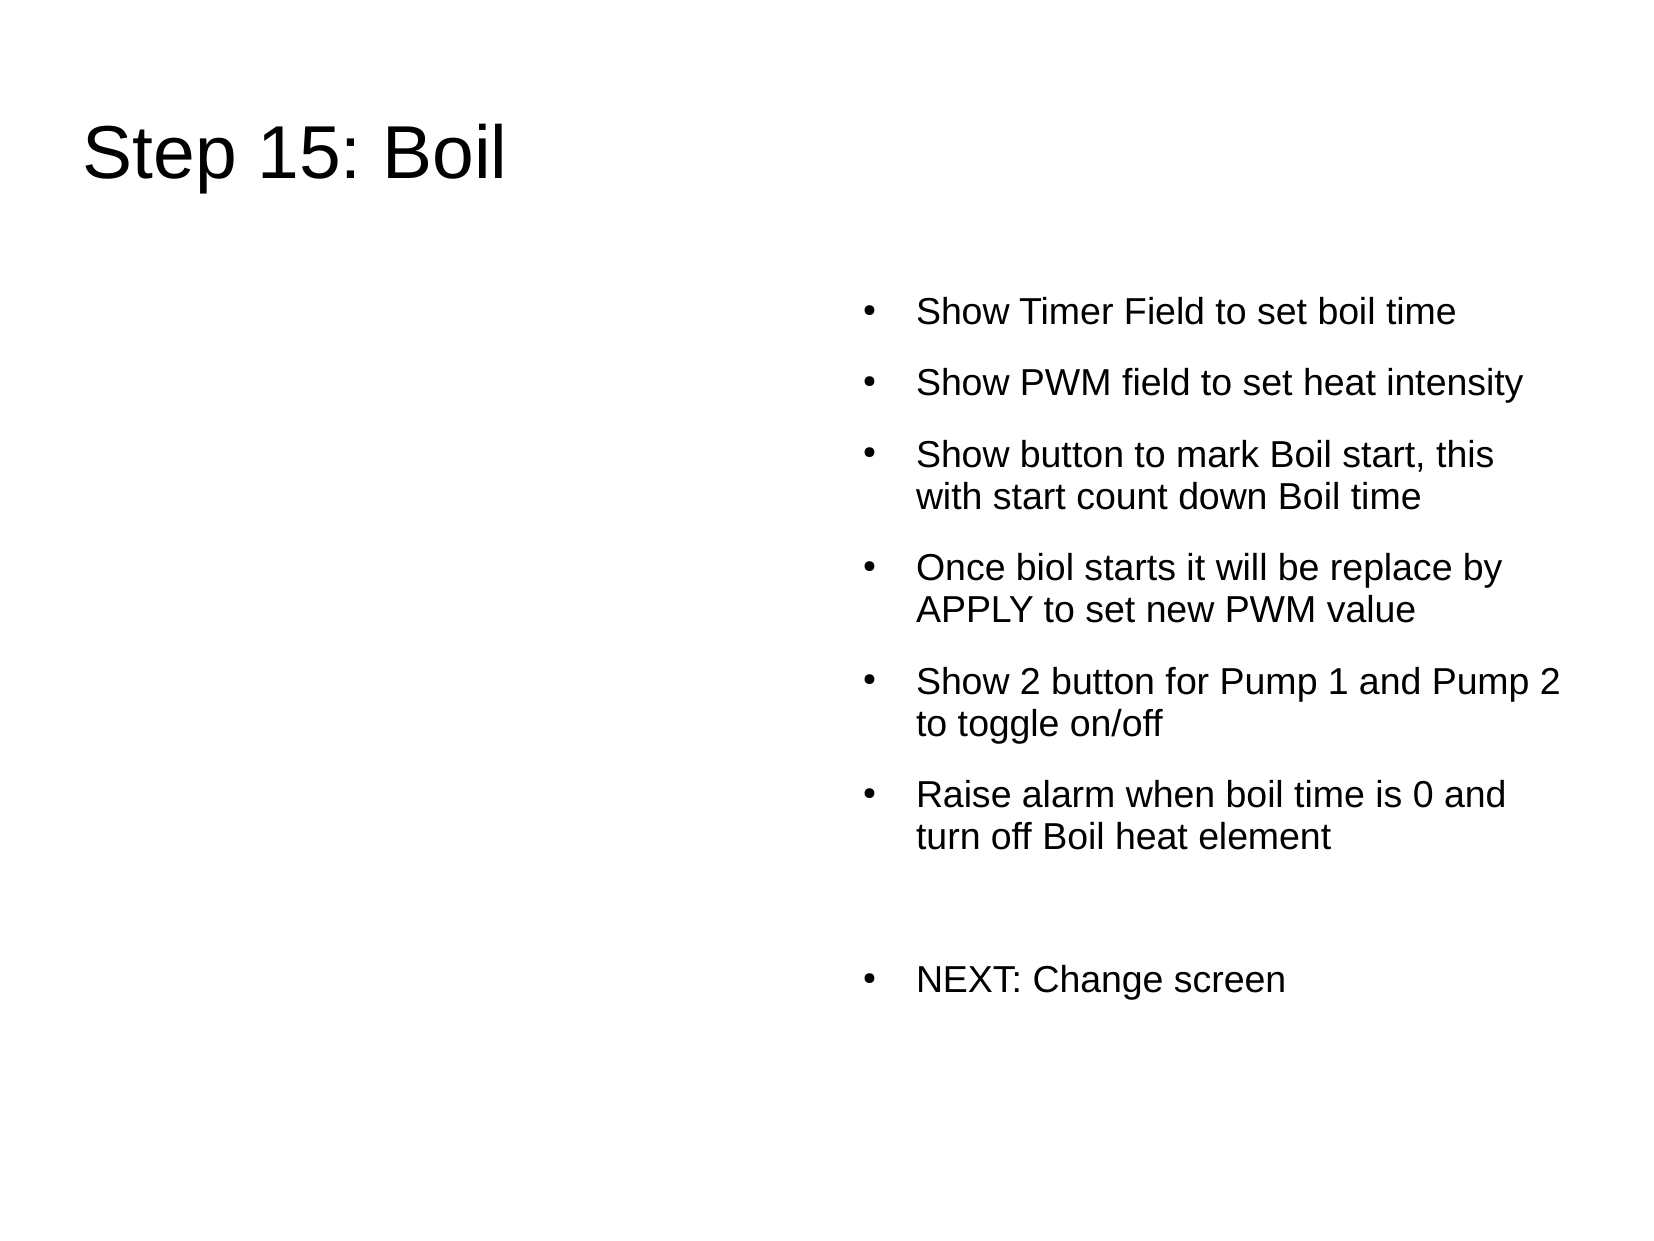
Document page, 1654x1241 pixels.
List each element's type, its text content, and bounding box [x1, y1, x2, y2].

list Show Timer Field to set boil time Show PWM field to set heat intensity Show button to mark Boil start, this with start count down Boil time Once biol starts it will be replace by APPLY to set new PWM value Show 2 button for Pump 1 and Pump 2 to toggle on/off Raise alarm when boil time is 0 and turn off Boil heat element NEXT: Change screen [845, 290, 1572, 1010]
title Step 15: Boil [82, 49, 1571, 257]
